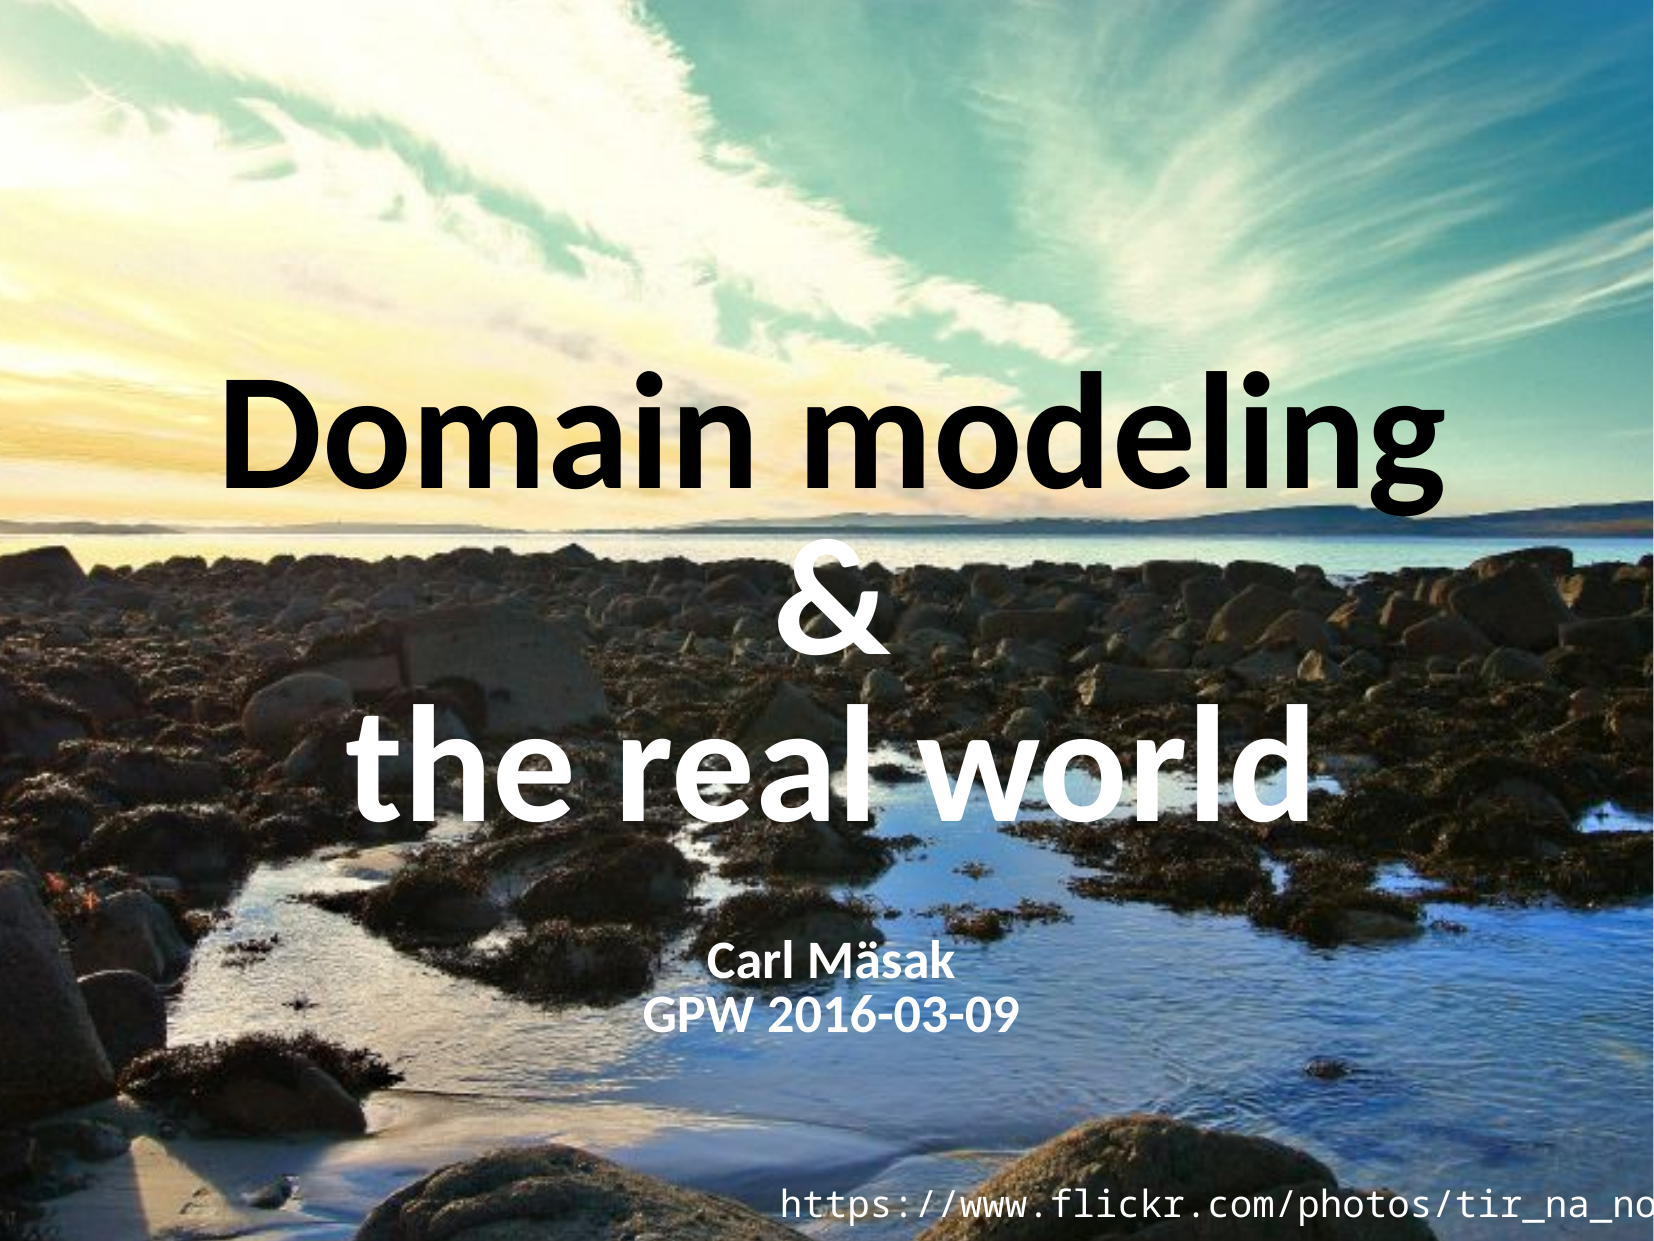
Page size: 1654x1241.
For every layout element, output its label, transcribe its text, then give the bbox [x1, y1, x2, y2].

text_box Domain modeling & the real world [165, 355, 1501, 871]
text_box Carl Mäsak GPW 2016-03-09 [627, 930, 1036, 1054]
text_box https://www.flickr.com/photos/tir_na_nog/5346342563 [765, 1170, 1654, 1223]
picture [0, 0, 1654, 1241]
